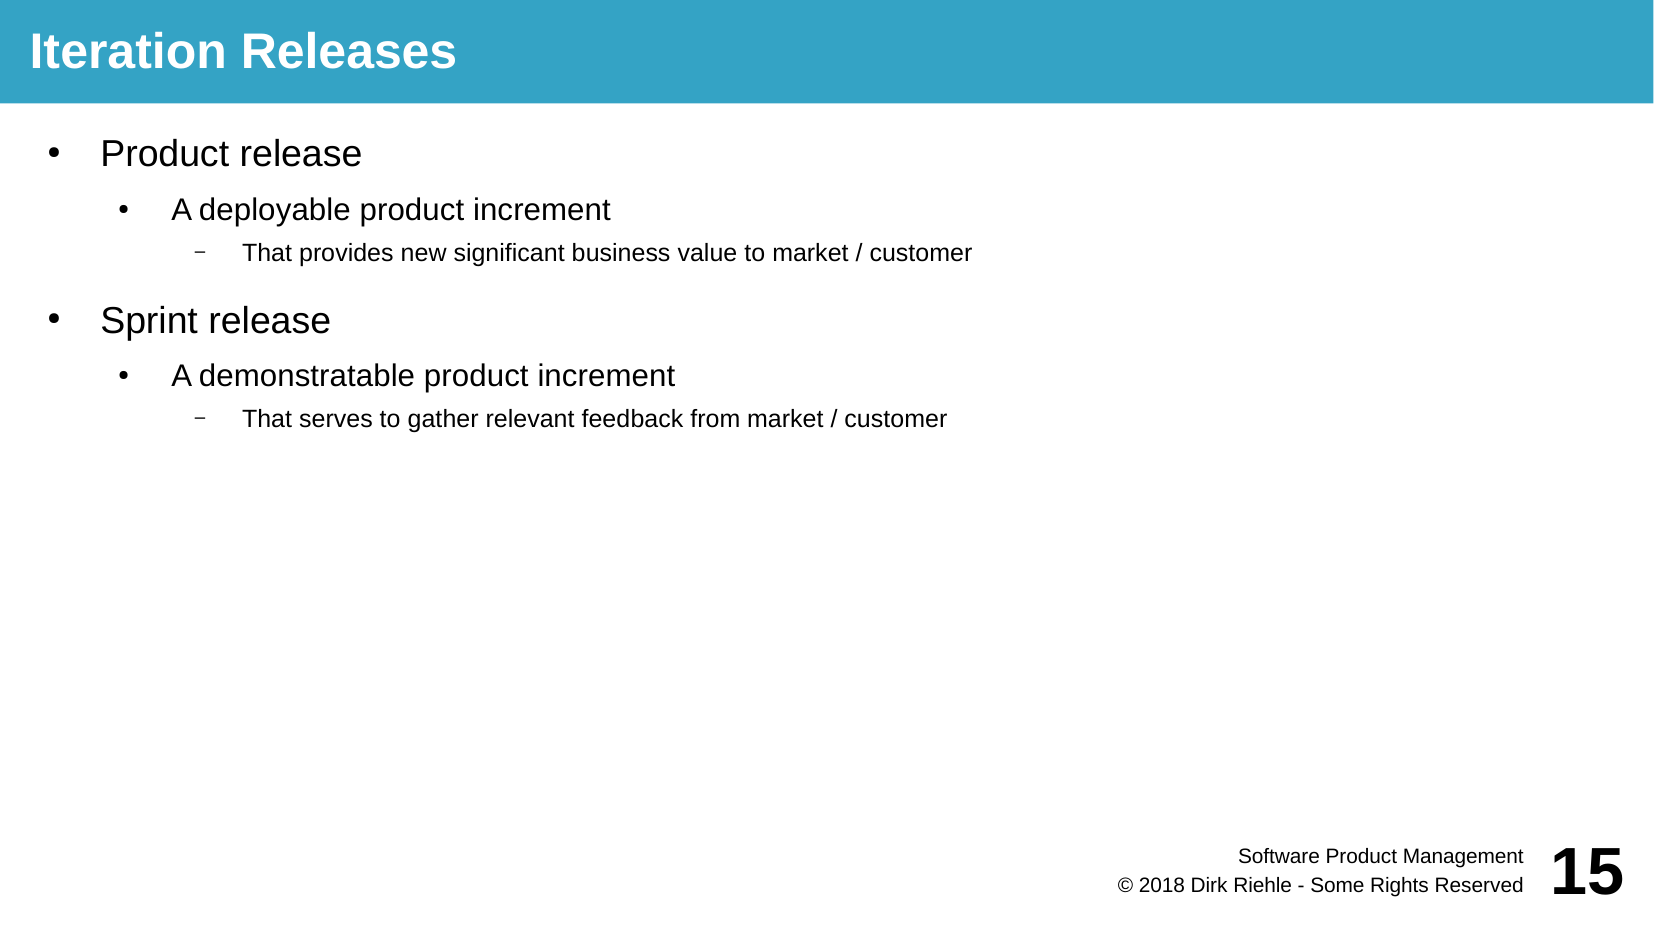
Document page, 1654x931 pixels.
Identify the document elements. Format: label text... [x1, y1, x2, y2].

title Iteration Releases [0, 0, 1654, 104]
list Product release A deployable product increment That provides new significant business value to market / customer Sprint release A demonstratable product increment That serves to gather relevant feedback from market / customer [29, 132, 1625, 813]
